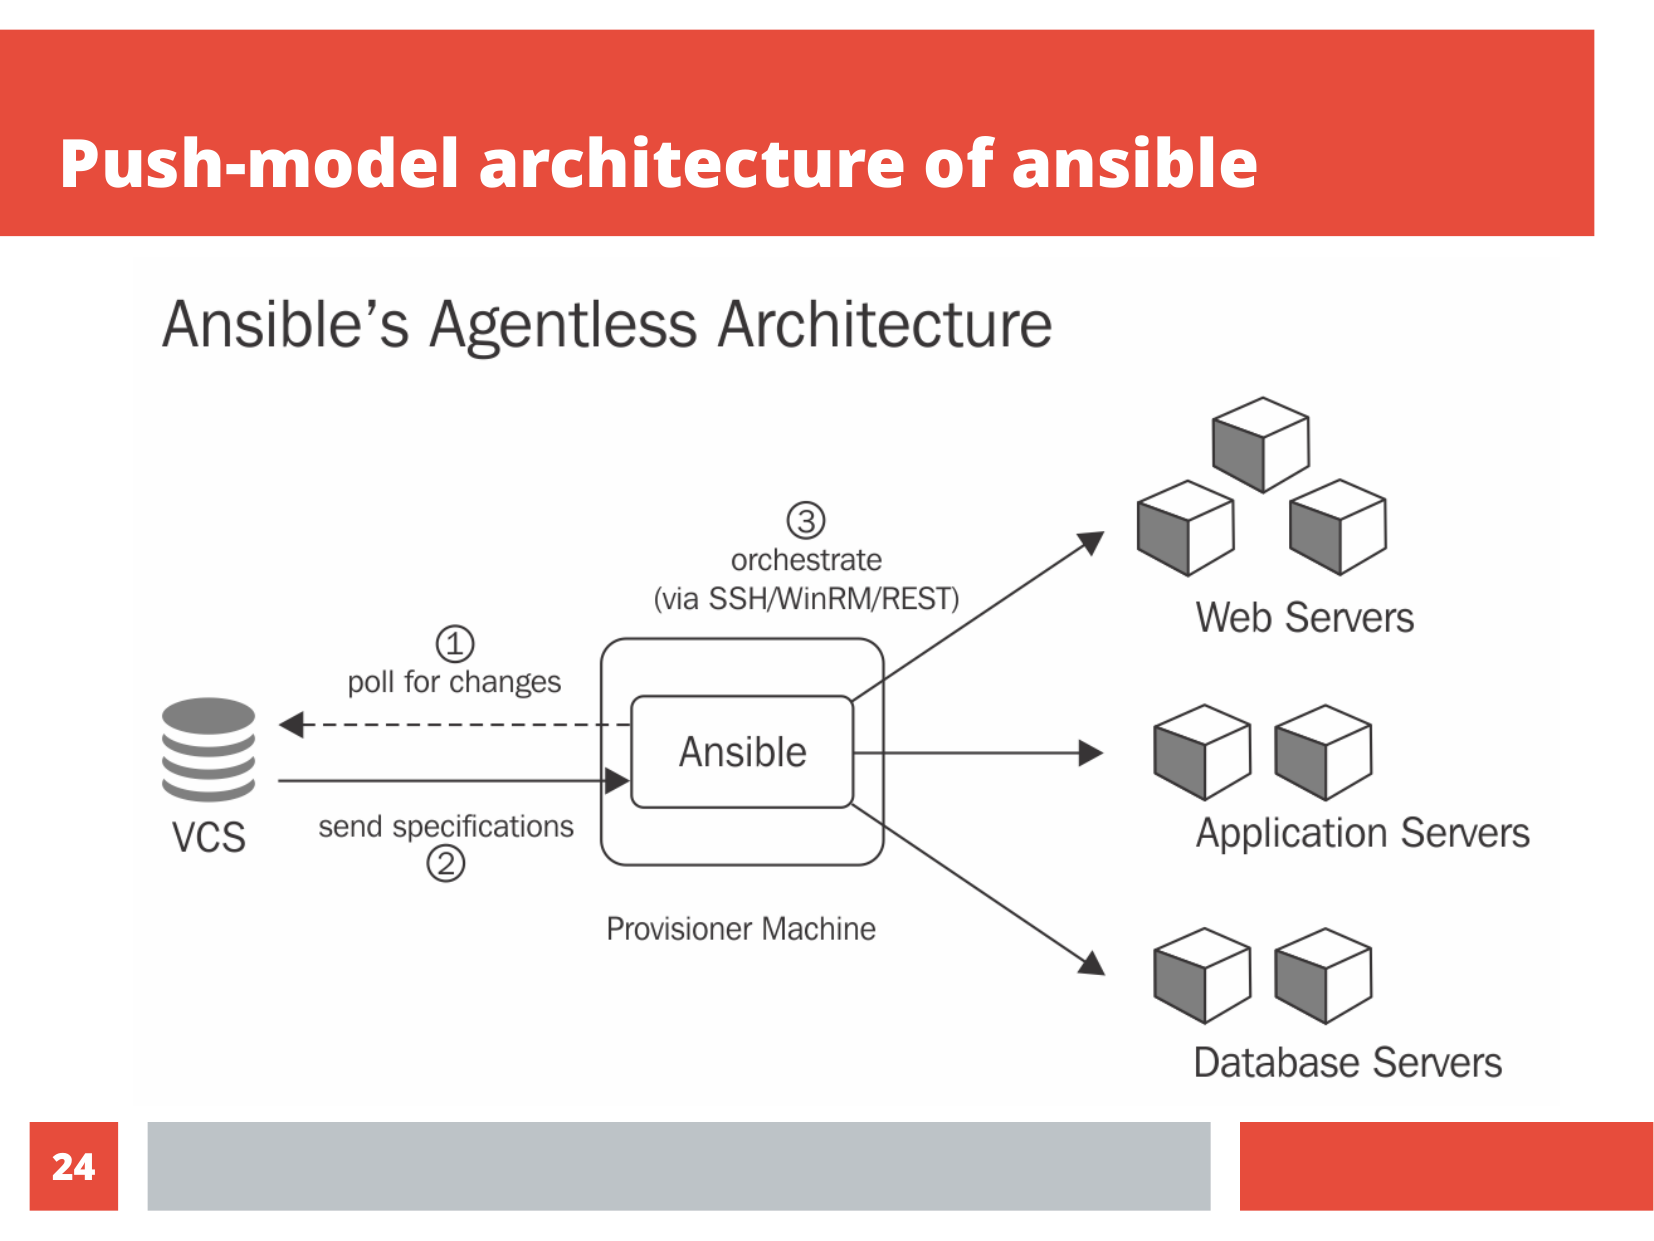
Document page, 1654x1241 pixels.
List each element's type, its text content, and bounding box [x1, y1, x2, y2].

picture [132, 256, 1561, 1107]
title Push-model architecture of ansible [59, 59, 1595, 207]
